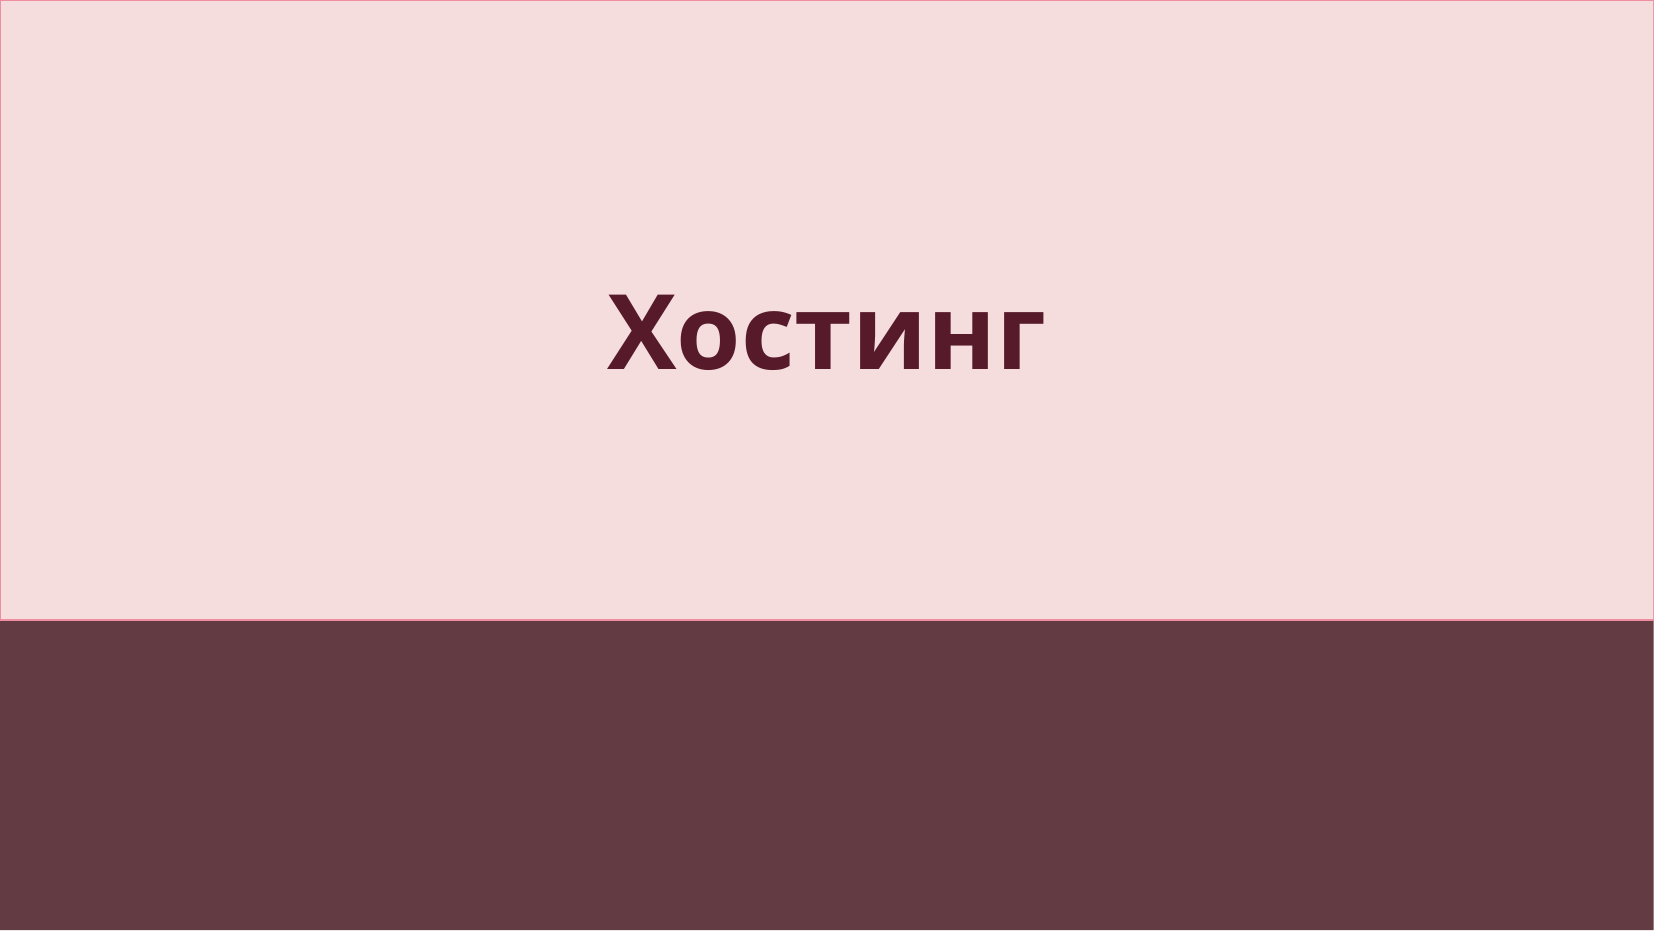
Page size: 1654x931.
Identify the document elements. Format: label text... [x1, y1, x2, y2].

title Хостинг [59, 202, 1595, 391]
